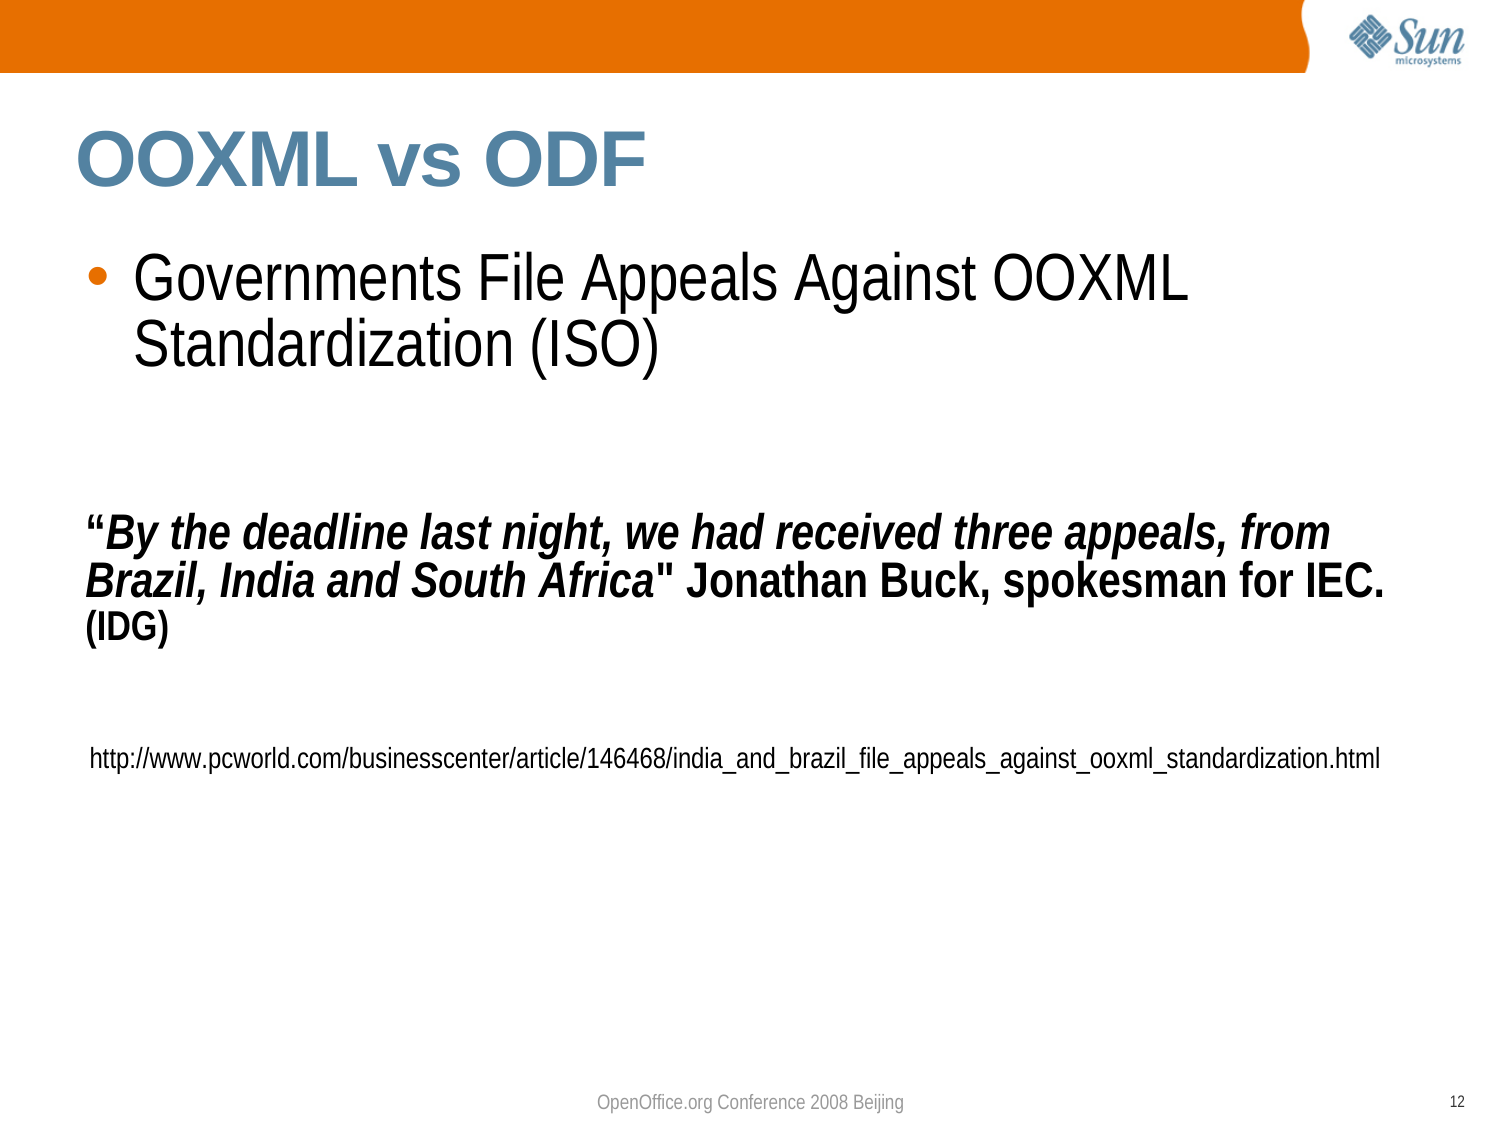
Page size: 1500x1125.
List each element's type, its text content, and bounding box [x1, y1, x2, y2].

picture [0, 0, 1500, 73]
title OOXML vs ODF [75, 123, 1437, 227]
list Governments File Appeals Against OOXML Standardization (ISO) [66, 248, 1378, 748]
text_box http://www.pcworld.com/businesscenter/article/146468/india_and_brazil_file_appeals_against_ooxml_standardization.html [89, 745, 1500, 780]
text_box “By the deadline last night, we had received three appeals, from Brazil, India and South Africa" Jonathan Buck, spokesman for IEC. (IDG) [85, 510, 1421, 655]
